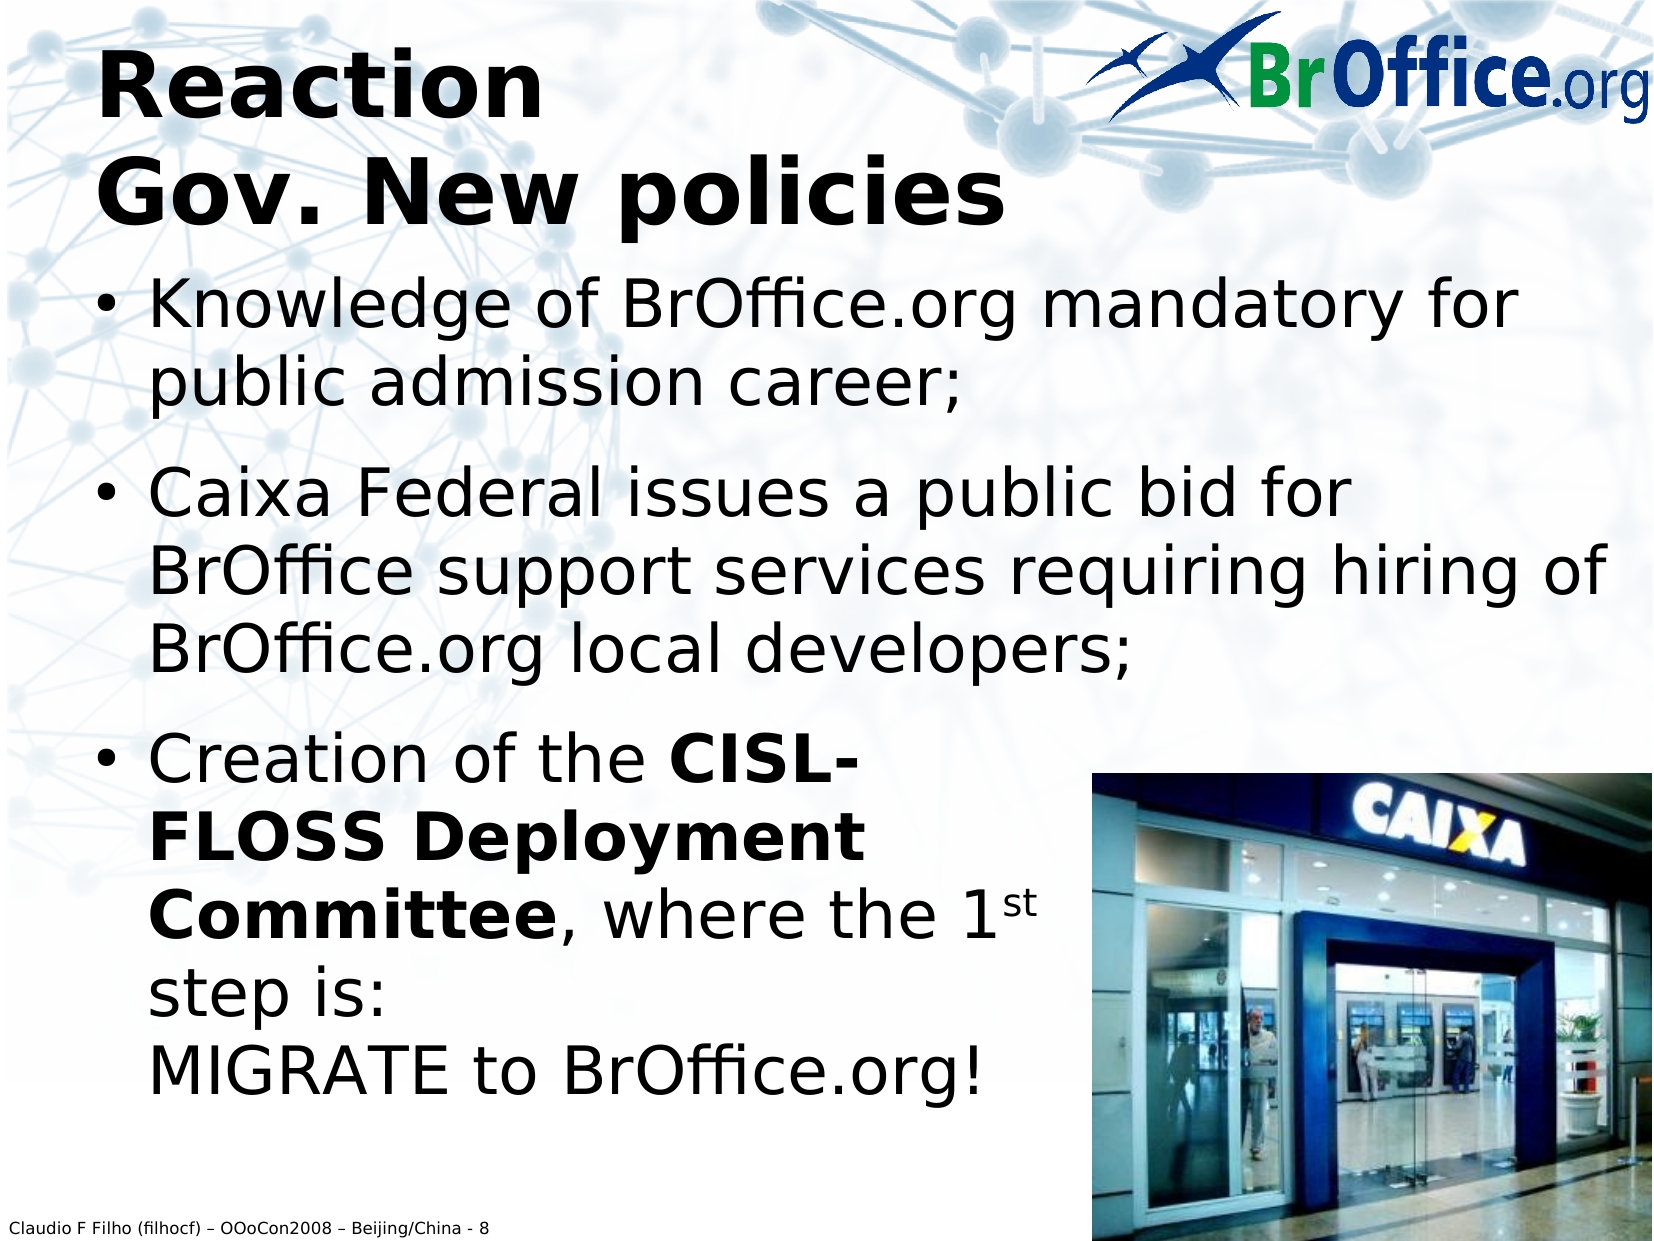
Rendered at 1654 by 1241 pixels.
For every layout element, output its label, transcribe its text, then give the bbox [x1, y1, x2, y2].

picture [7, 0, 1654, 1241]
list Knowledge of BrOffice.org mandatory for public admission career; Caixa Federal issues a public bid for BrOffice support services requiring hiring of BrOffice.org local developers; Creation of the CISL- FLOSS Deployment Committee, where the 1st step is: MIGRATE to BrOffice.org! [76, 265, 1625, 1143]
title Reaction Gov. New policies [94, 31, 1418, 246]
